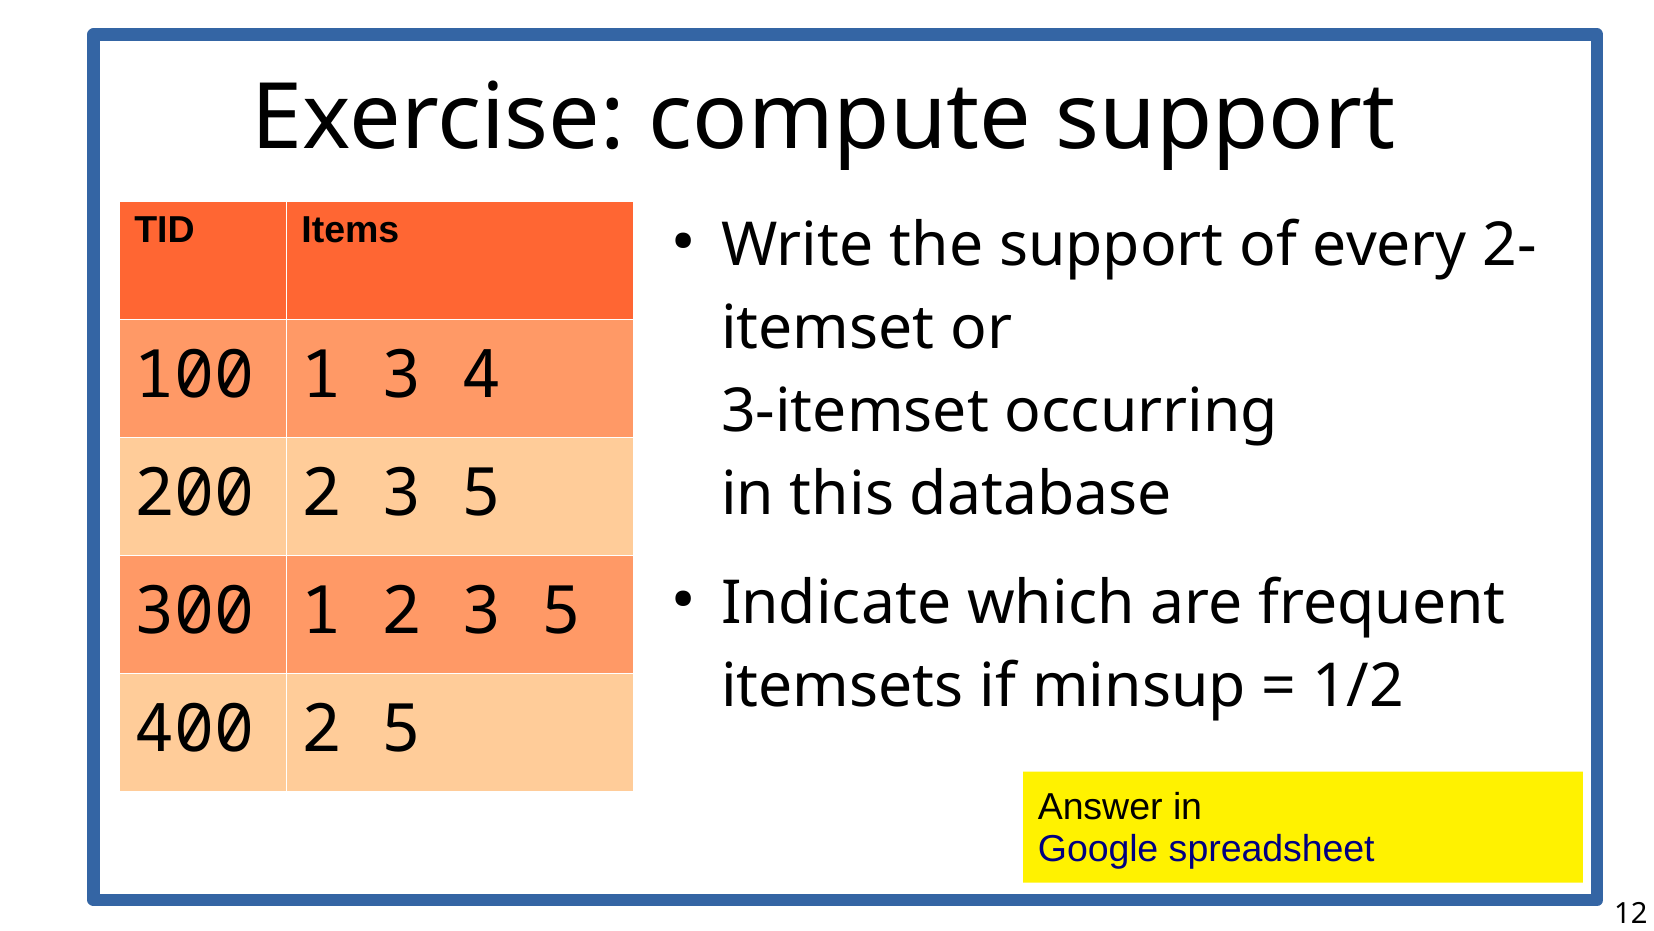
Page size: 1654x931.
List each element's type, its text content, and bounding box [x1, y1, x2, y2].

table_cell 400 [120, 674, 286, 791]
text_box Answer in Google spreadsheet [1023, 771, 1583, 883]
table_cell 2 5 [287, 674, 633, 791]
list Write the support of every 2-itemset or 3-itemset occurring in this database Indicate which are frequent itemsets if minsup = 1/2 [656, 200, 1582, 736]
title Exercise: compute support [100, 41, 1566, 226]
table_cell 1 3 4 [287, 320, 633, 437]
table_header TID [120, 202, 286, 319]
table_cell 300 [120, 556, 286, 673]
table_cell 2 3 5 [287, 438, 633, 555]
table_cell 200 [120, 438, 286, 555]
table_cell 100 [120, 320, 286, 437]
table_cell 1 2 3 5 [287, 556, 633, 673]
title Exercise: compute support [82, 1, 1566, 226]
table_header Items [287, 202, 633, 319]
